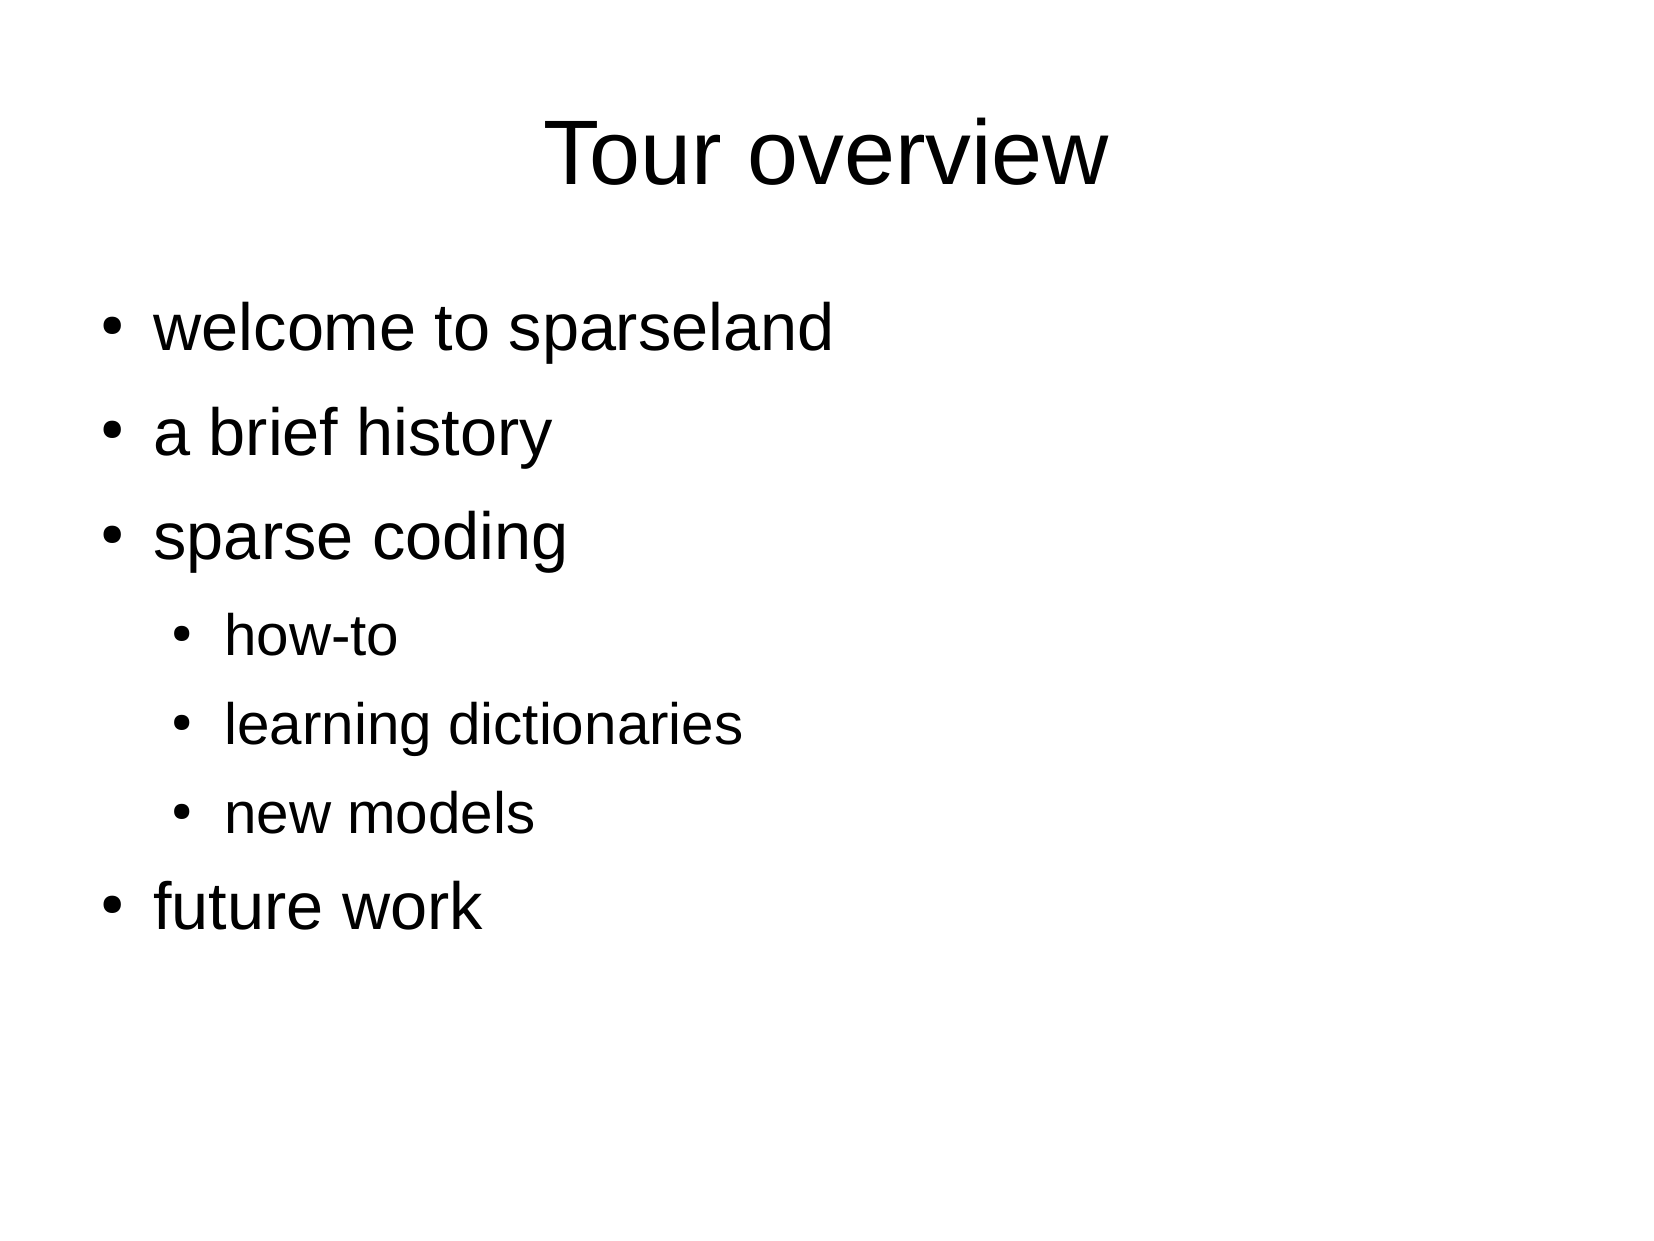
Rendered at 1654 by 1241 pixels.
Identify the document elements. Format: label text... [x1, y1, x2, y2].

title Tour overview [82, 49, 1571, 257]
list welcome to sparseland a brief history sparse coding how-to learning dictionaries new models future work [82, 290, 1571, 1094]
